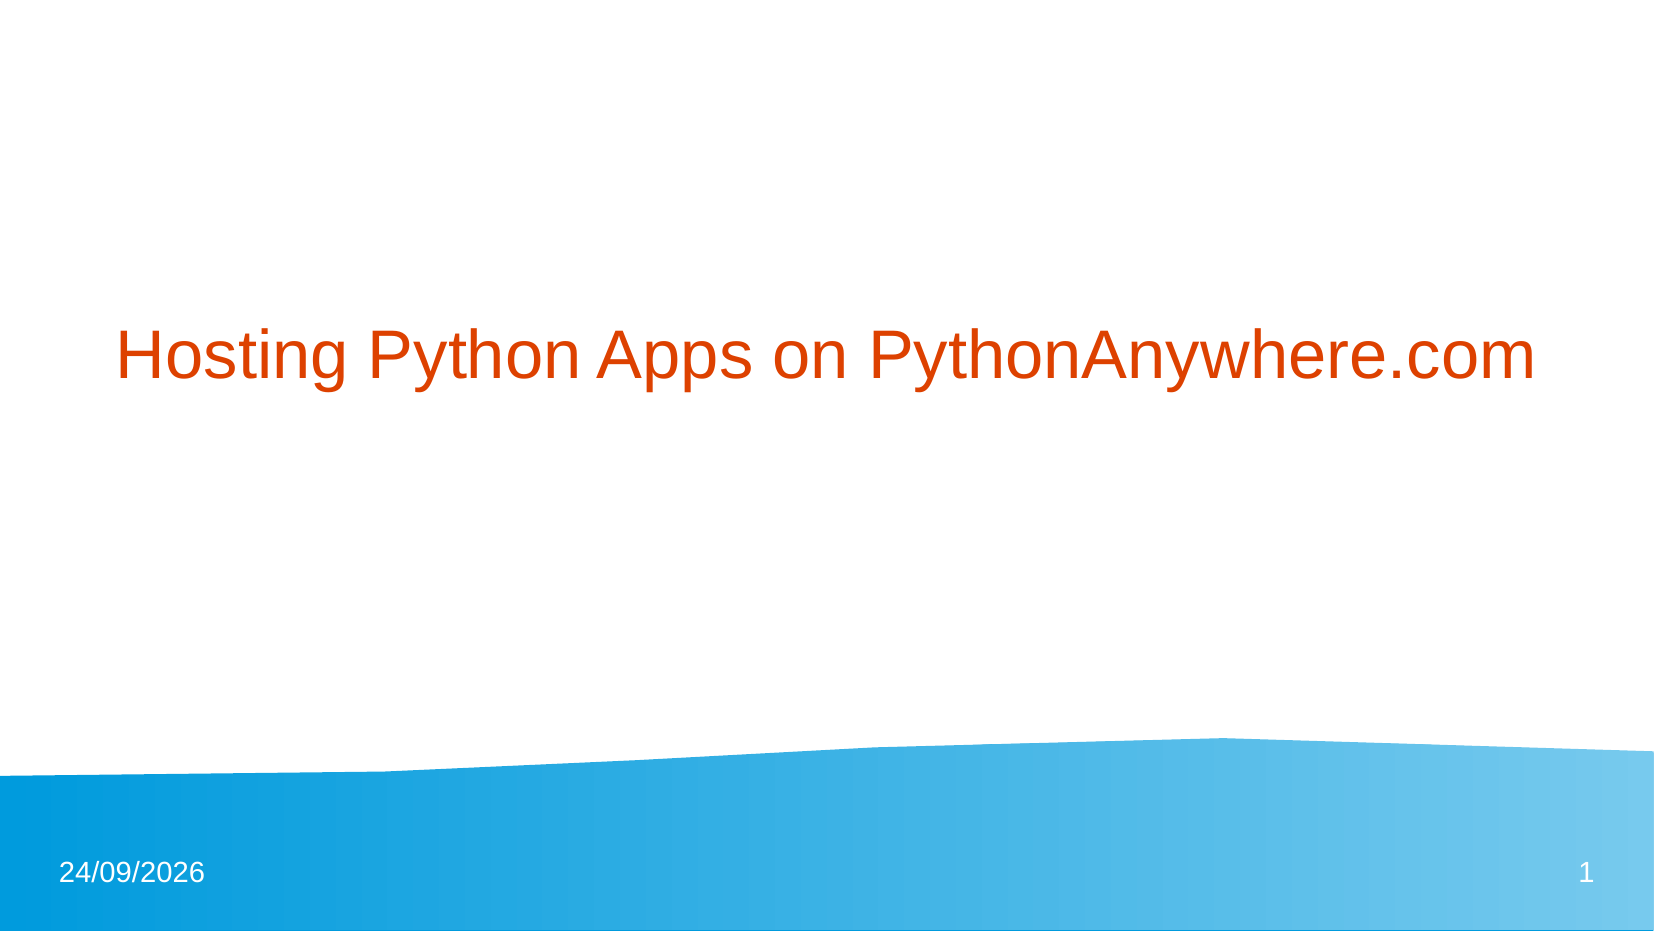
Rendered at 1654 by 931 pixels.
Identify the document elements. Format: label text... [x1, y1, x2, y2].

title Hosting Python Apps on PythonAnywhere.com [88, 265, 1565, 443]
